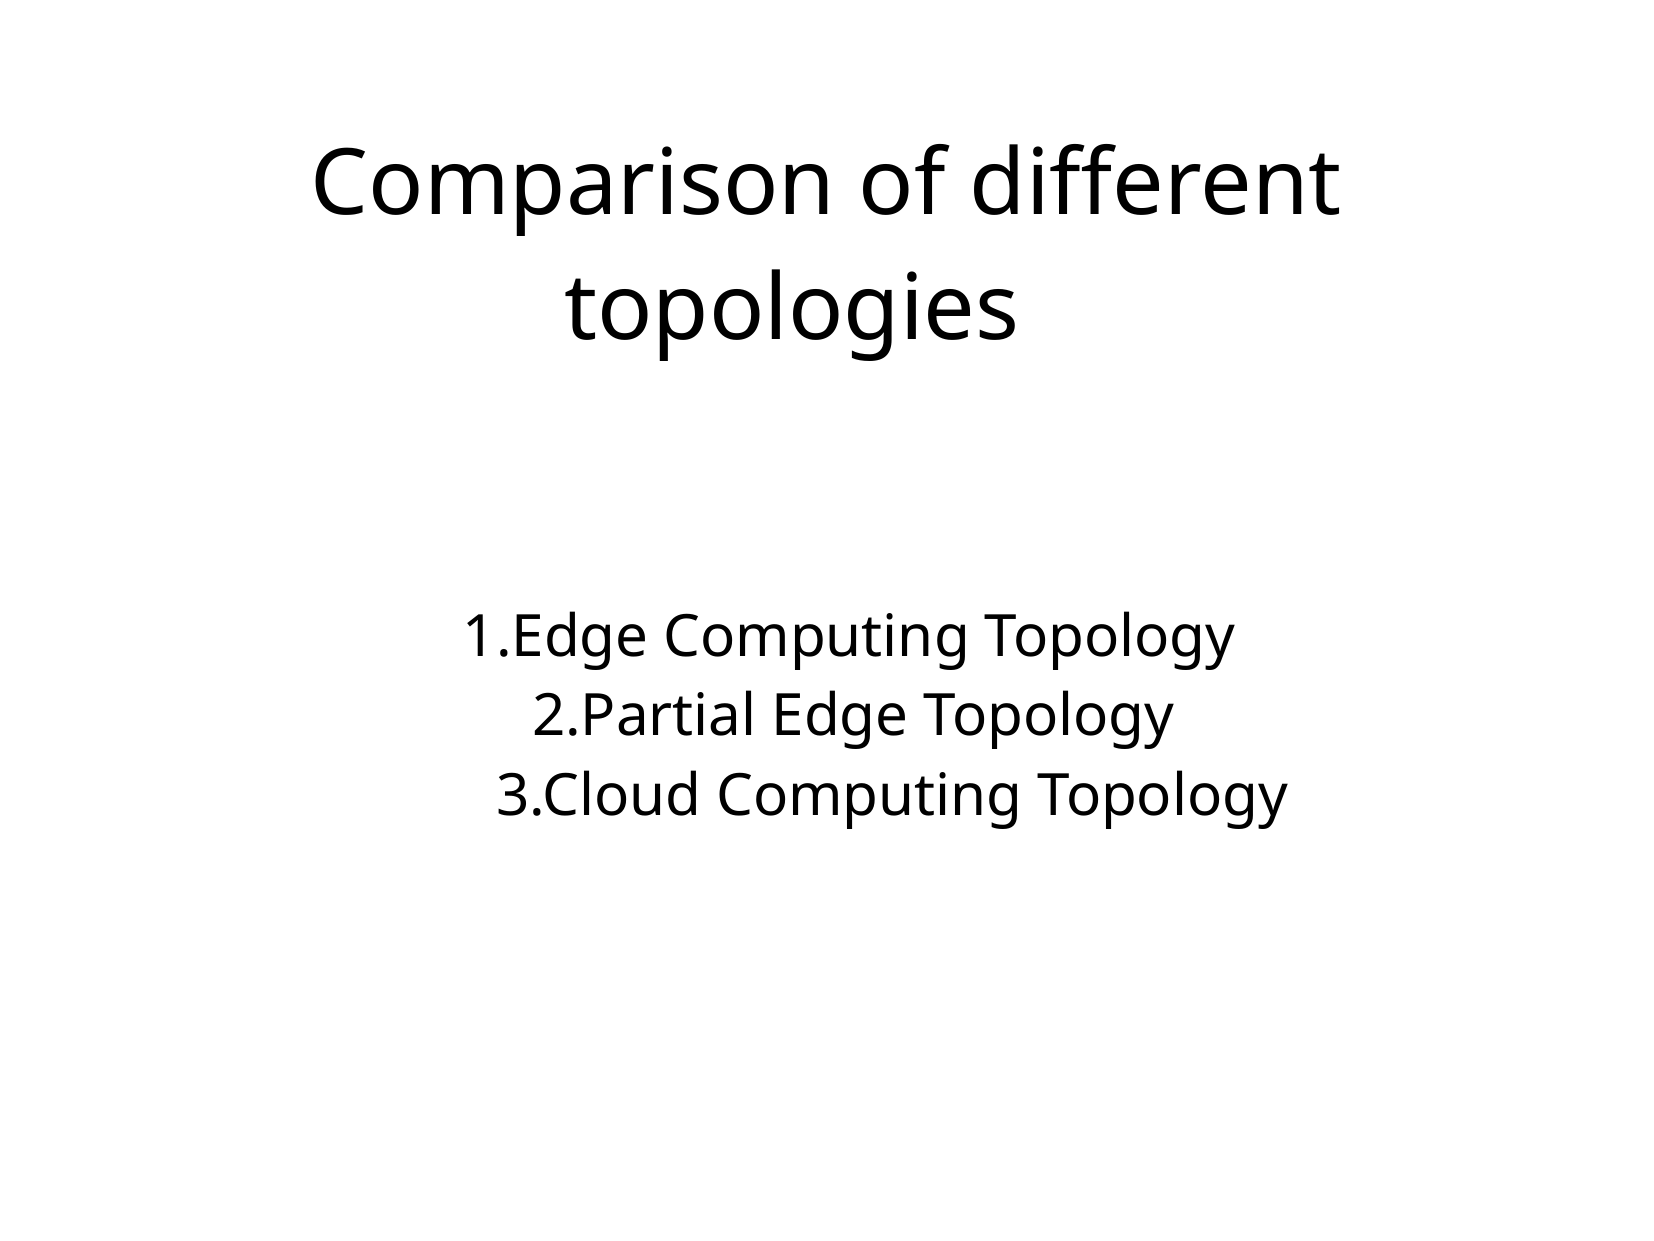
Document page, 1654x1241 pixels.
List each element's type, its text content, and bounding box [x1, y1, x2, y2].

title Comparison of different topologies [82, 137, 1571, 346]
subtitle 1.Edge Computing Topology 2.Partial Edge Topology 3.Cloud Computing Topology [105, 390, 1594, 1111]
